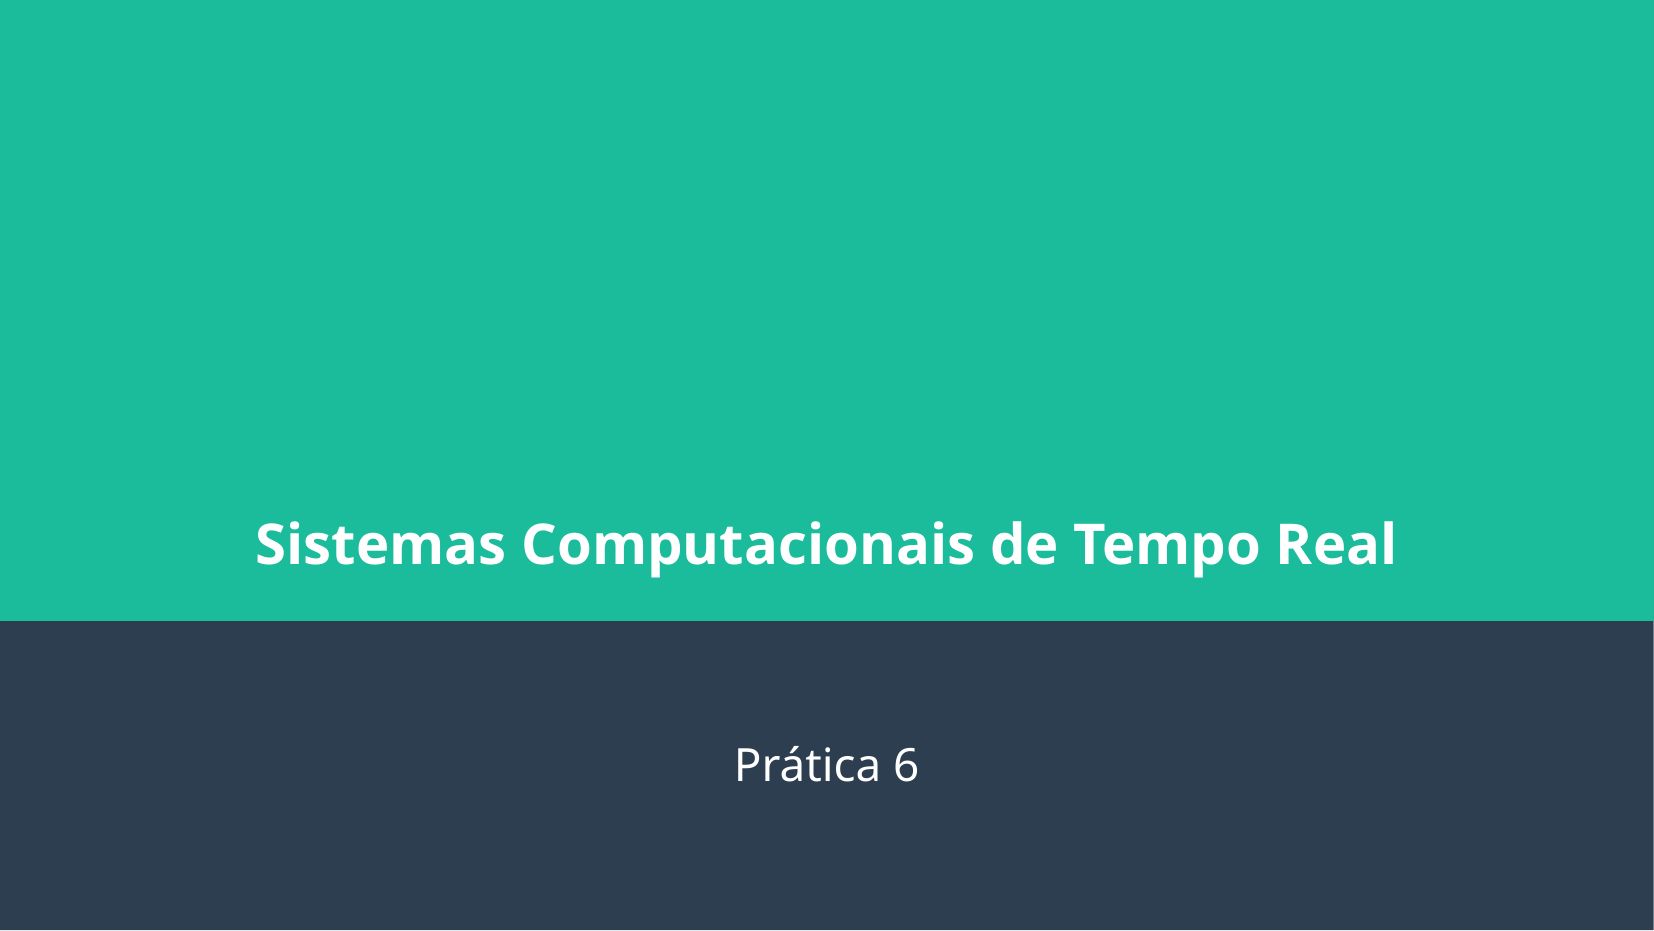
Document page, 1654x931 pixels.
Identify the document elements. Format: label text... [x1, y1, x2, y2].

title Sistemas Computacionais de Tempo Real [59, 465, 1595, 583]
subtitle Prática 6 [59, 642, 1595, 886]
